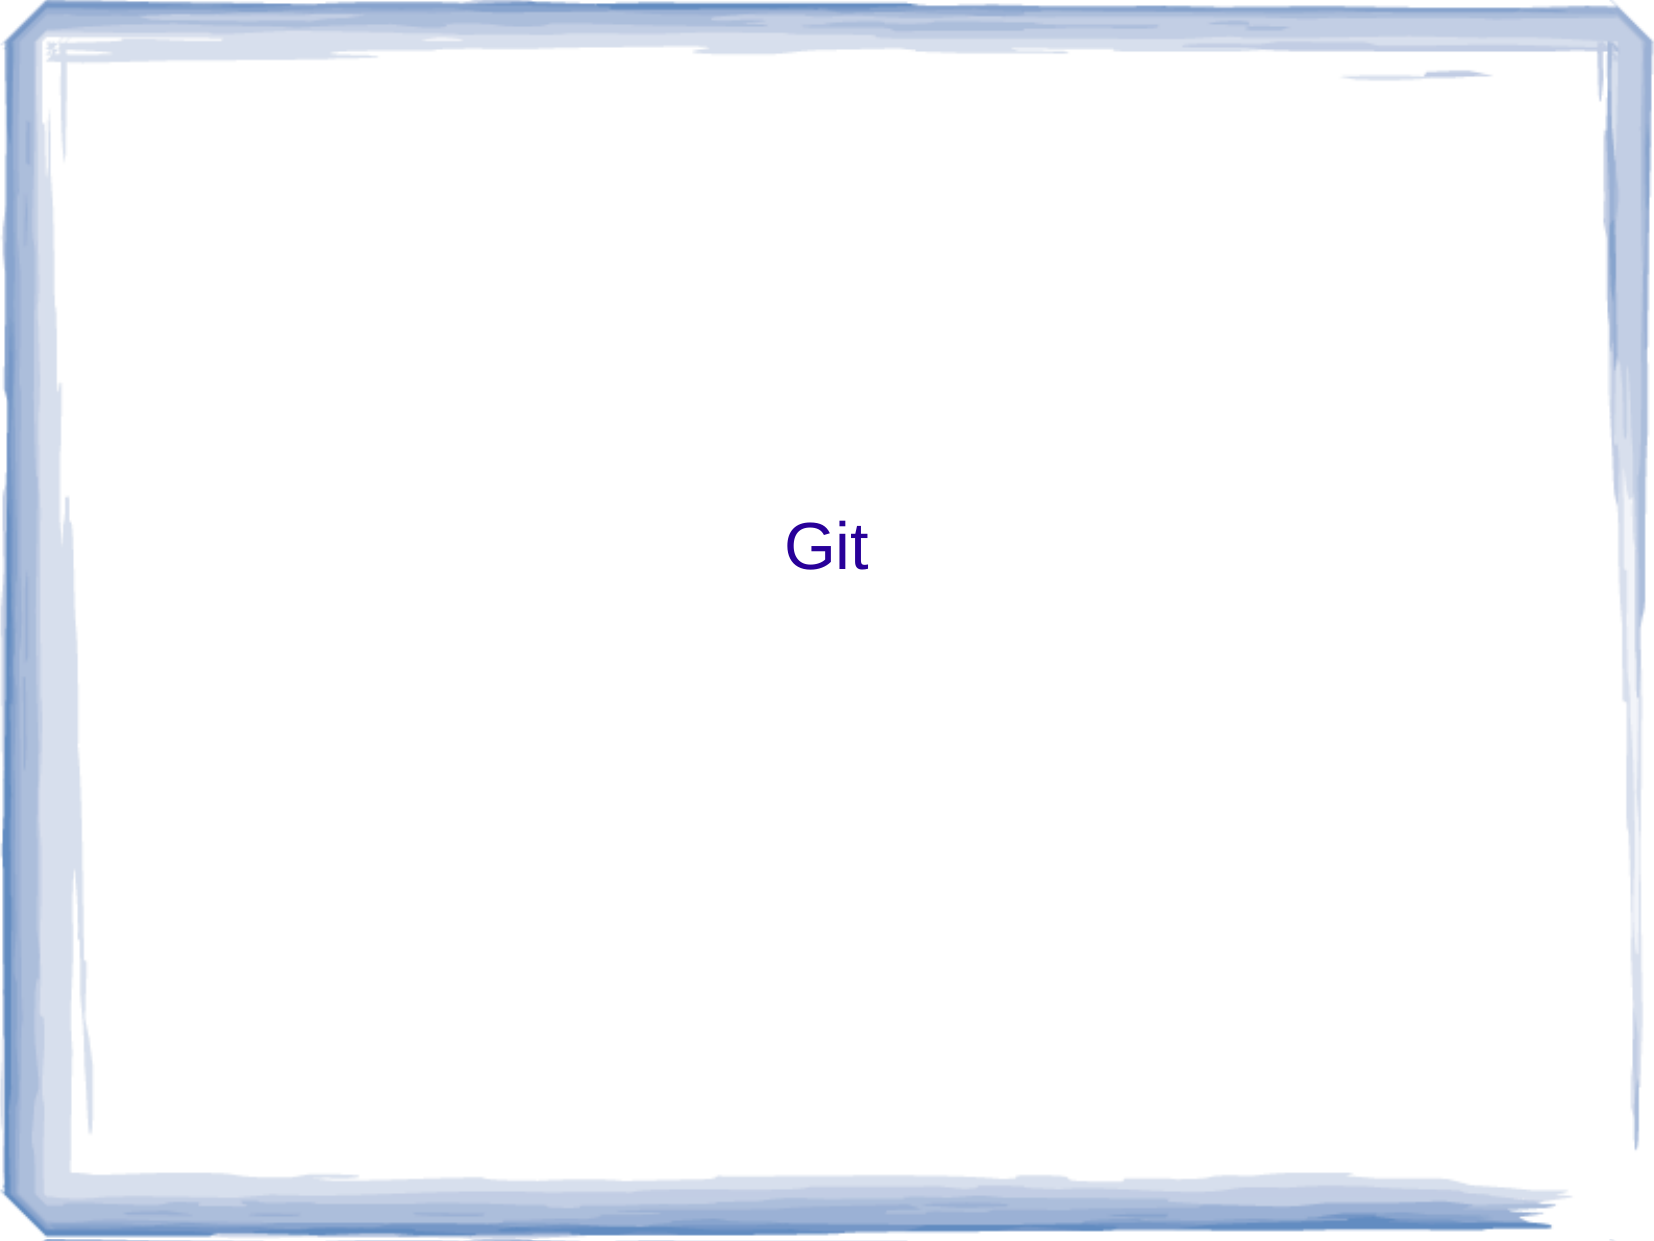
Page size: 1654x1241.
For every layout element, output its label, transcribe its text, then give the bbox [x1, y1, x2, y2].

subtitle Git [82, 49, 1571, 1045]
picture [0, 0, 1654, 1241]
